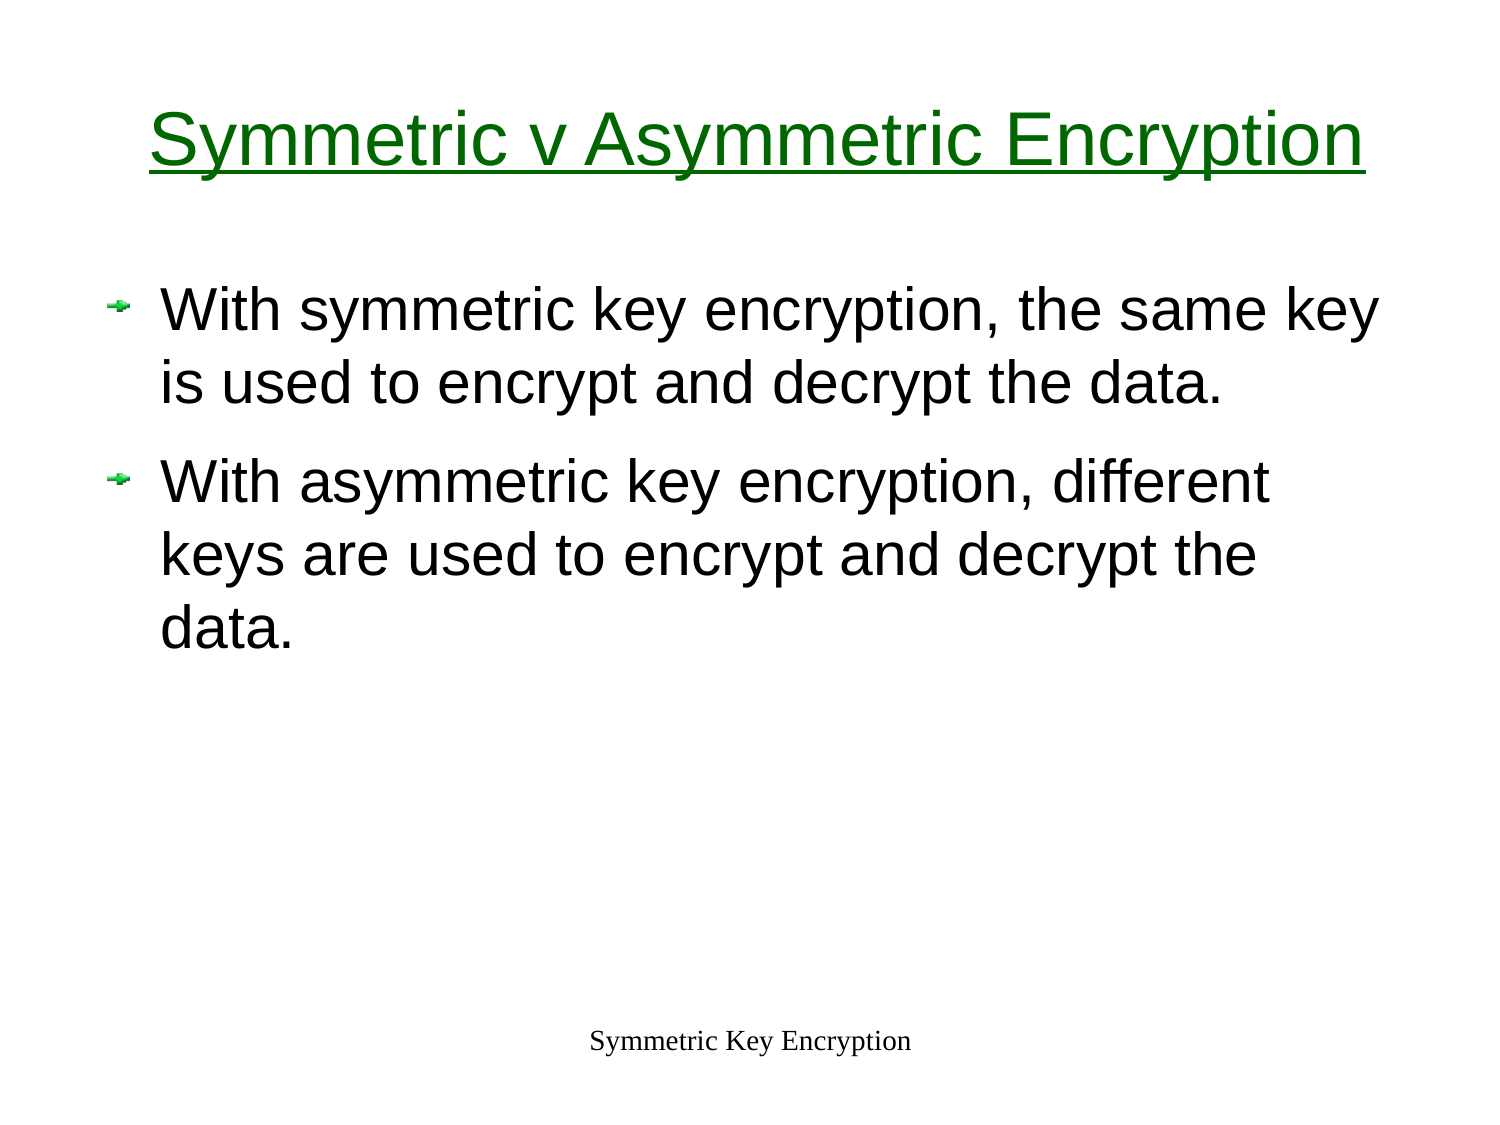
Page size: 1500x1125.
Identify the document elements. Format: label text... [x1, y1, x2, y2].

title Symmetric v Asymmetric Encryption [82, 93, 1433, 185]
list With symmetric key encryption, the same key is used to encrypt and decrypt the data. With asymmetric key encryption, different keys are used to encrypt and decrypt the data. [75, 262, 1425, 1006]
